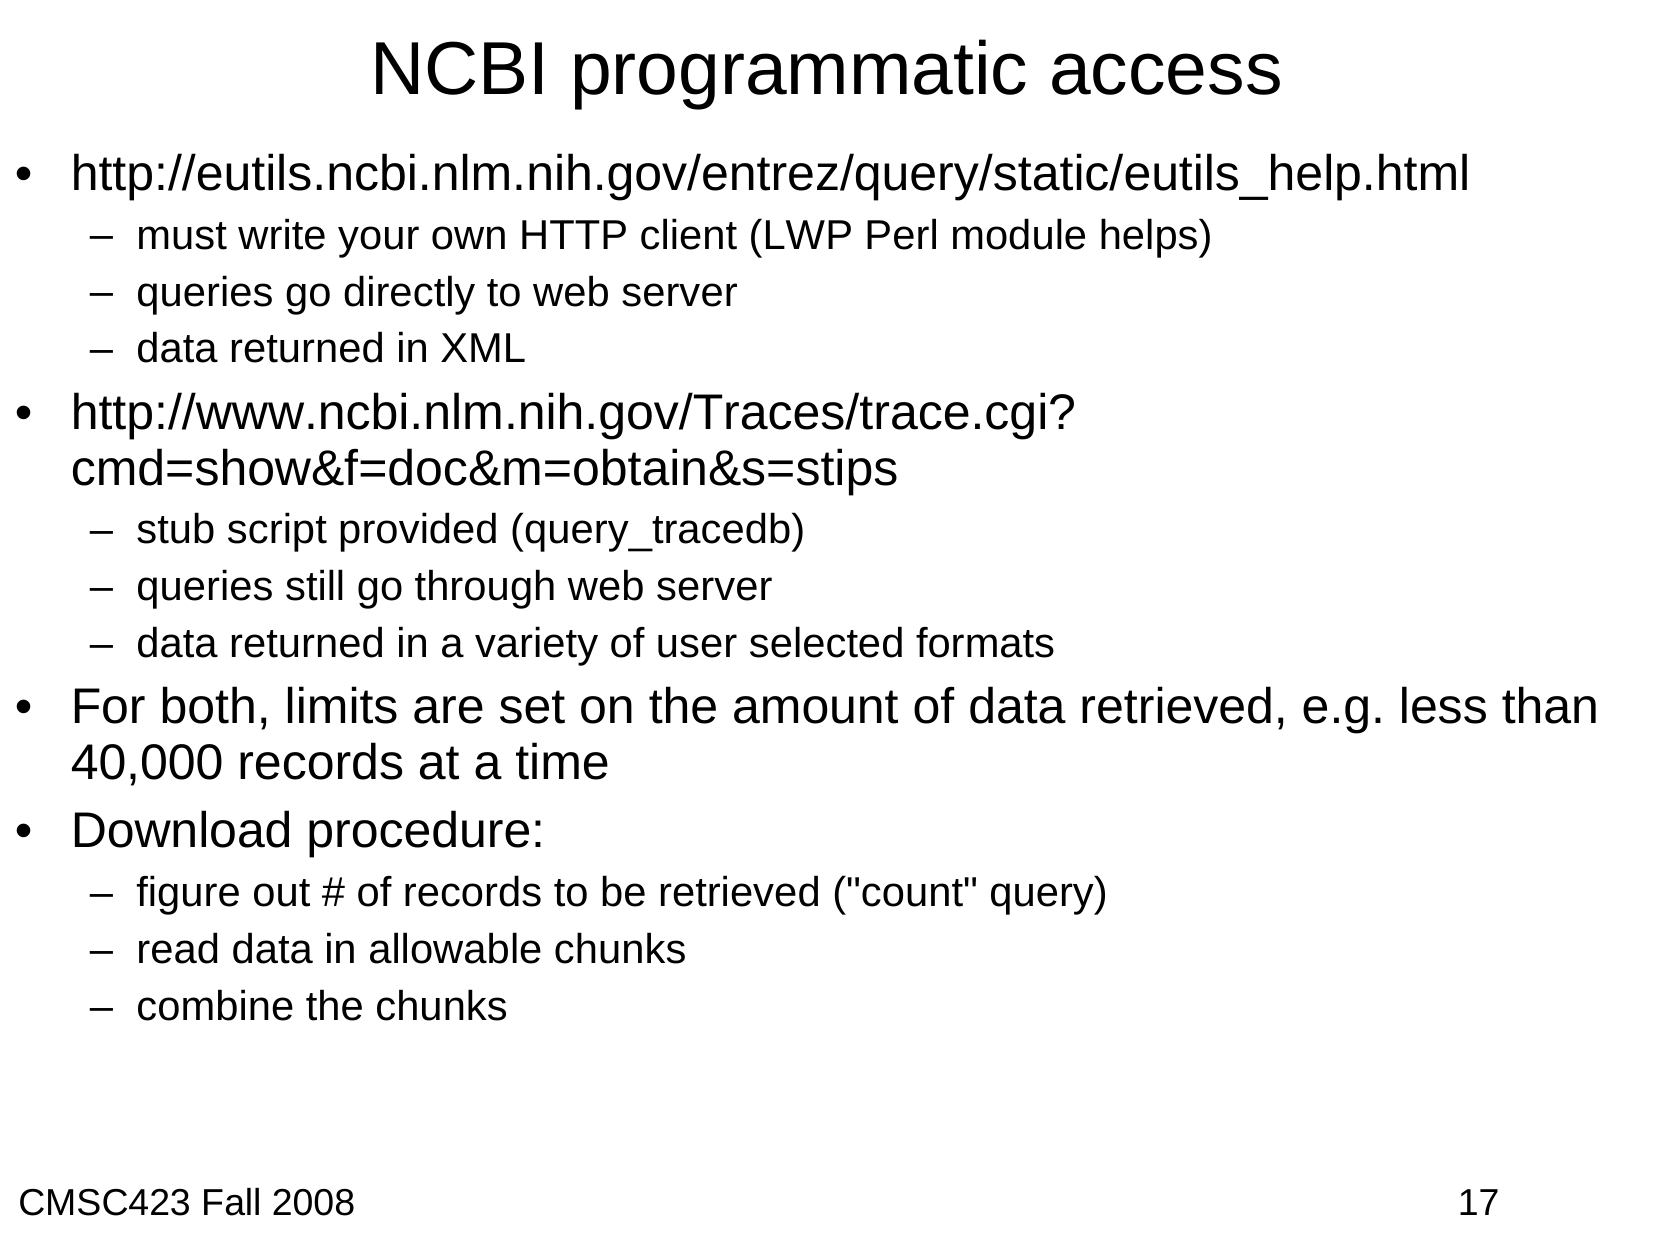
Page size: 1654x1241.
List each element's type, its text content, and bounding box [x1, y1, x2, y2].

title NCBI programmatic access [0, 10, 1654, 127]
list http://eutils.ncbi.nlm.nih.gov/entrez/query/static/eutils_help.html must write your own HTTP client (LWP Perl module helps) queries go directly to web server data returned in XML http://www.ncbi.nlm.nih.gov/Traces/trace.cgi?cmd=show&f=doc&m=obtain&s=stips stub script provided (query_tracedb) queries still go through web server data returned in a variety of user selected formats For both, limits are set on the amount of data retrieved, e.g. less than 40,000 records at a time Download procedure: figure out # of records to be retrieved ("count" query) read data in allowable chunks combine the chunks [0, 137, 1654, 1241]
